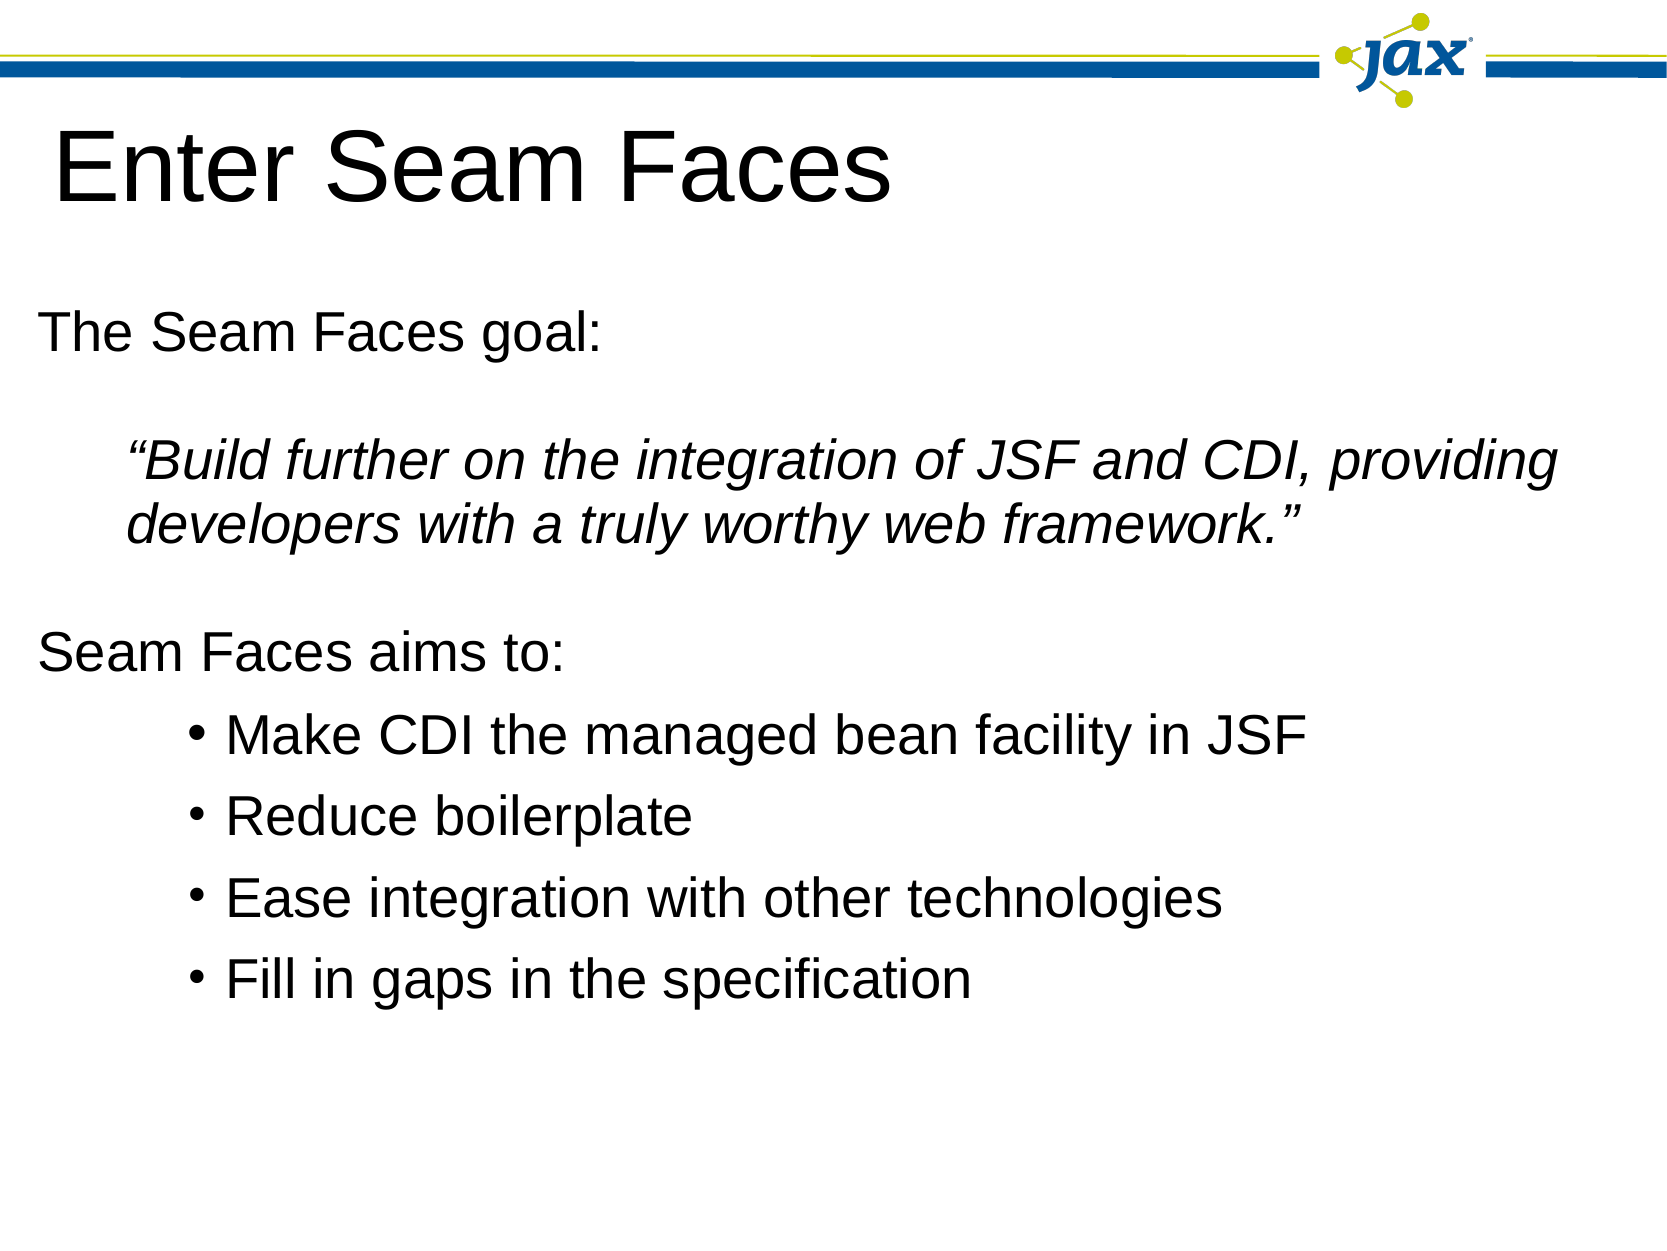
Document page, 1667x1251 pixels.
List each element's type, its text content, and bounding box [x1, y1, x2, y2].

title Enter Seam Faces [37, 91, 1651, 230]
list The Seam Faces goal: “Build further on the integration of JSF and CDI, providing developers with a truly worthy web framework.” Seam Faces aims to: Make CDI the managed bean facility in JSF Reduce boilerplate Ease integration with other technologies Fill in gaps in the specification [37, 300, 1613, 1158]
picture [1335, 13, 1473, 91]
